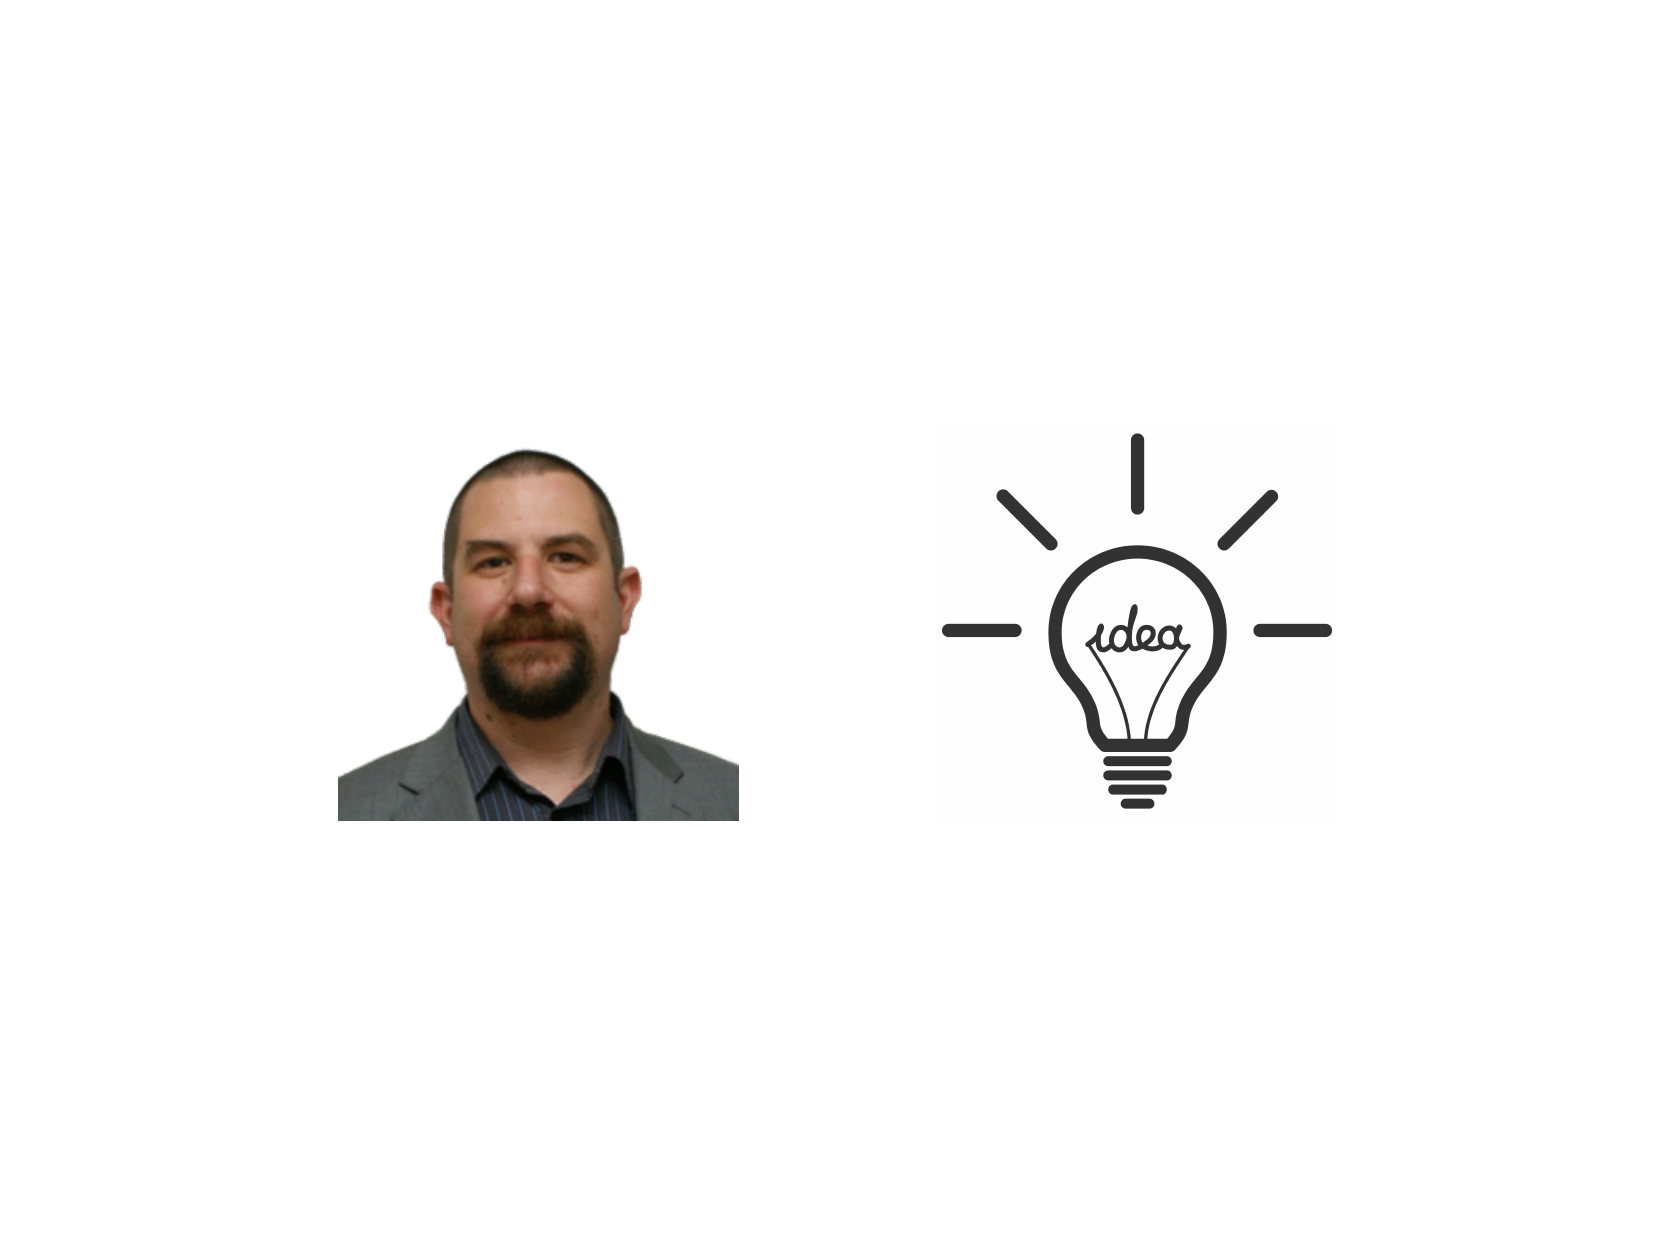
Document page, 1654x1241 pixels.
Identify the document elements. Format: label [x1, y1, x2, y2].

picture [338, 428, 739, 822]
picture [933, 424, 1339, 821]
